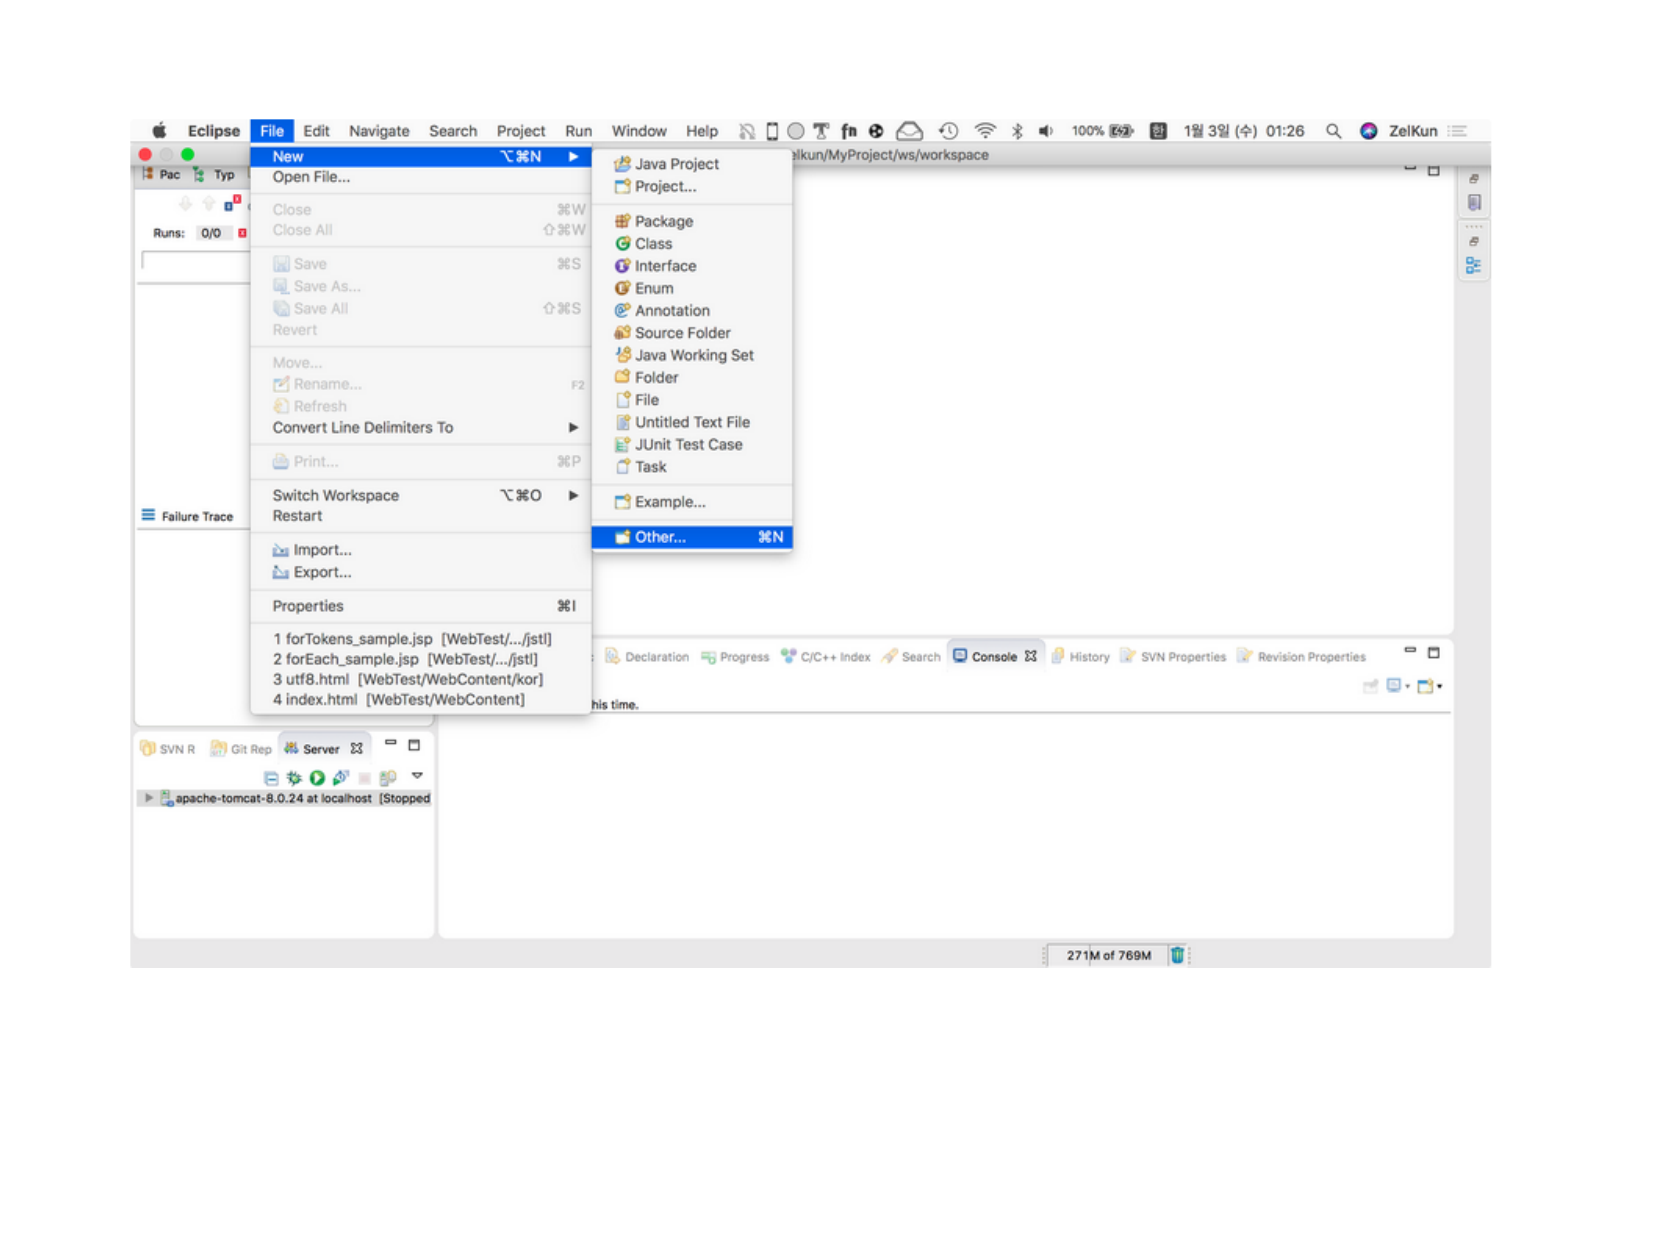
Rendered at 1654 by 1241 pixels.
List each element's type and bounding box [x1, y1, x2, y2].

picture [129, 118, 1493, 969]
